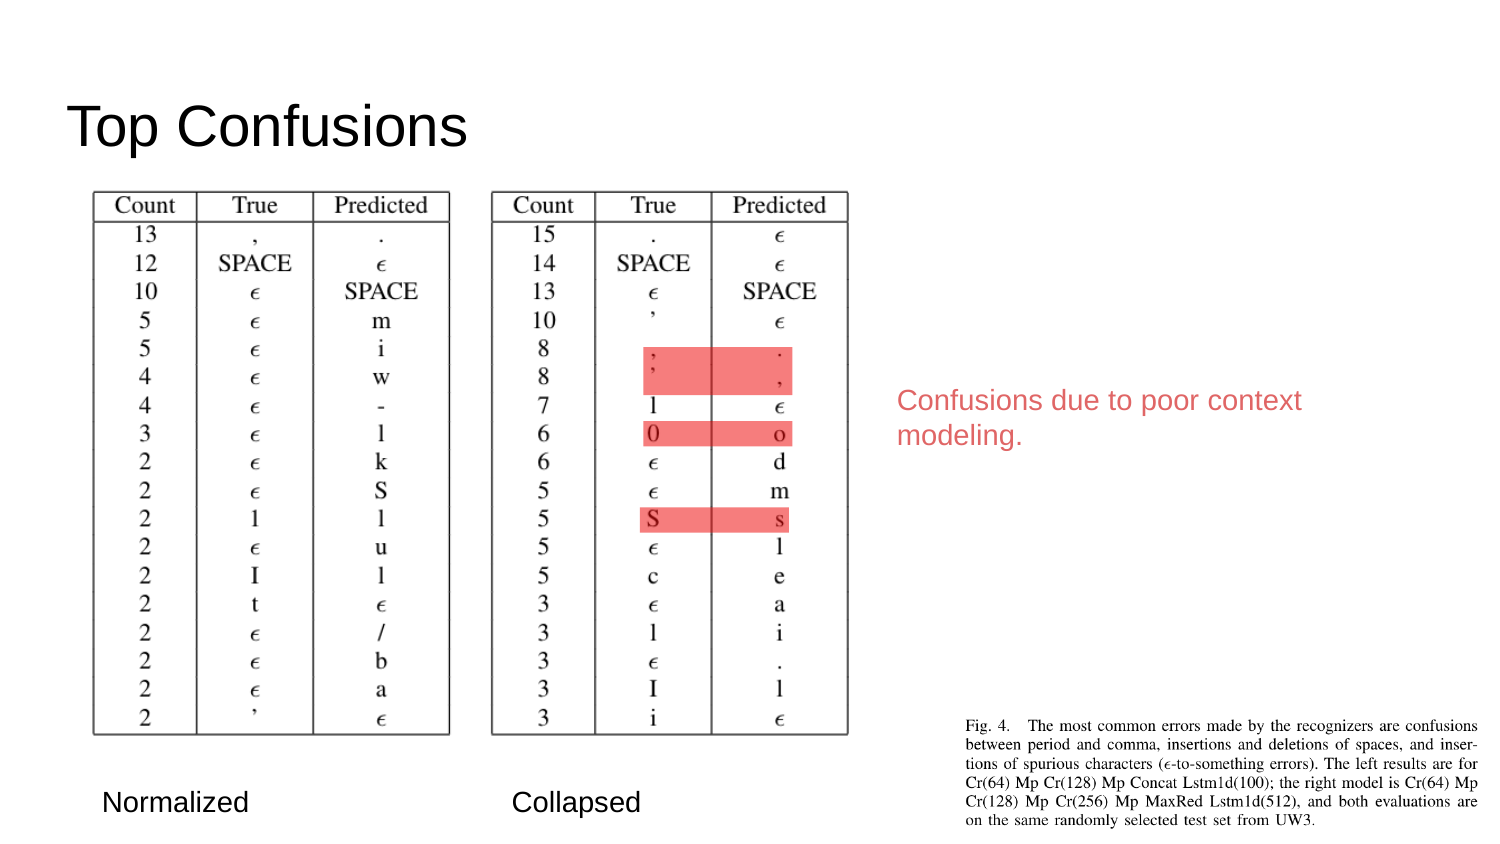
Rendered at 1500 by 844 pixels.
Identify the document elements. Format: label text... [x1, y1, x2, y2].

picture [955, 713, 1489, 835]
title Top Confusions [51, 72, 1449, 167]
text_box Confusions due to poor context modeling. [881, 366, 1365, 497]
picture [79, 176, 868, 747]
text_box Collapsed [496, 767, 856, 827]
text_box [643, 347, 793, 396]
text_box [643, 421, 793, 447]
text_box [639, 507, 789, 533]
text_box Normalized [86, 767, 446, 827]
